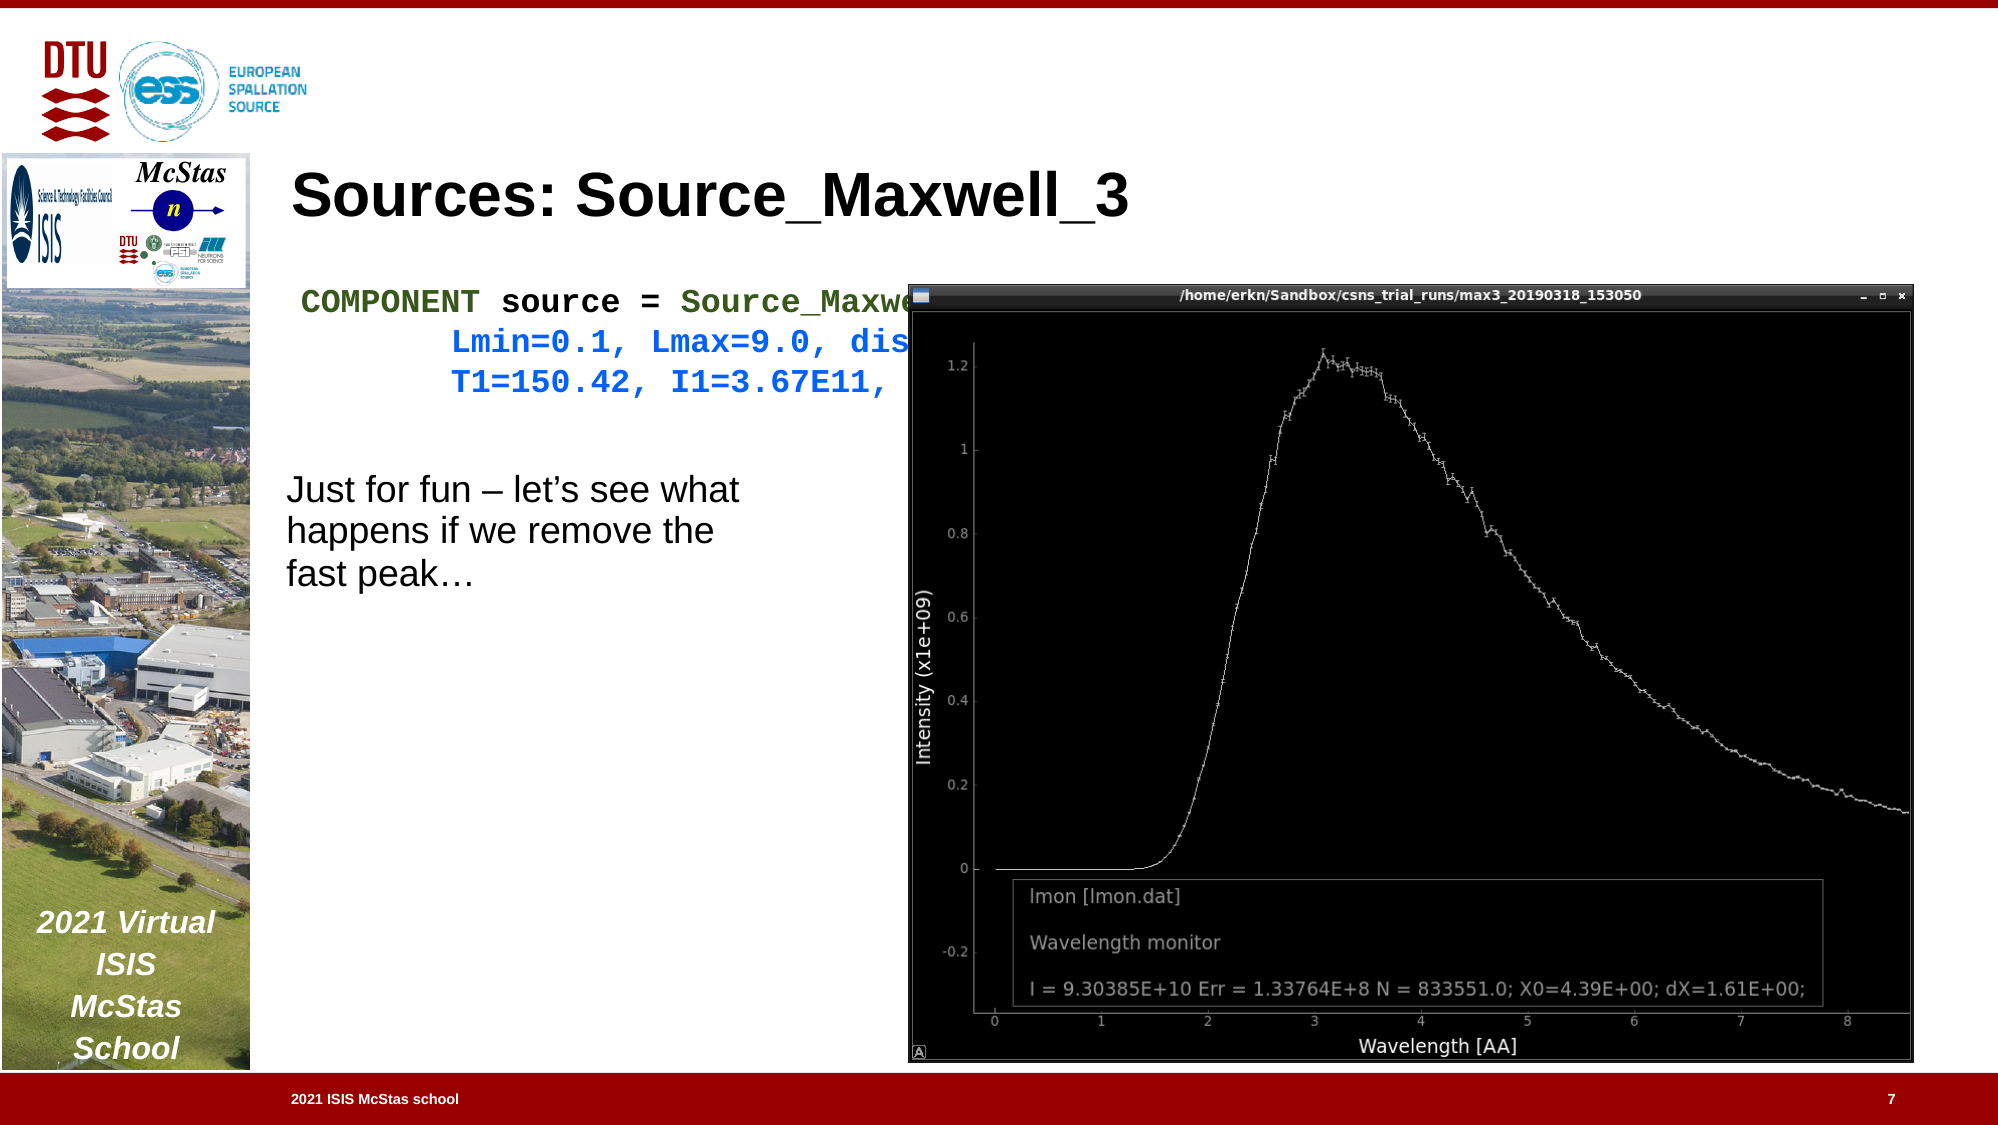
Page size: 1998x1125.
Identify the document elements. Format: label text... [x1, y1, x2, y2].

picture [119, 41, 307, 142]
picture [2, 153, 250, 1070]
text_box Just for fun – let’s see what happens if we remove the fast peak… [271, 460, 792, 602]
picture [908, 284, 1914, 1063]
slide_number <number> [1887, 1088, 1909, 1110]
text_box COMPONENT source = Source_Maxwell_3(yheight=0.156, xwidth=0.126, Lmin=0.1, Lmax=9.0, dist=1.5, focus_xw = 0.025, focus_yh = 0.12, T1=150.42, I1=3.67E11, T2=38.74, I2=3.64E11, T3=14.84, I3=0.95E11) [293, 271, 1973, 407]
title Sources: Source_Maxwell_3 [291, 69, 1819, 230]
